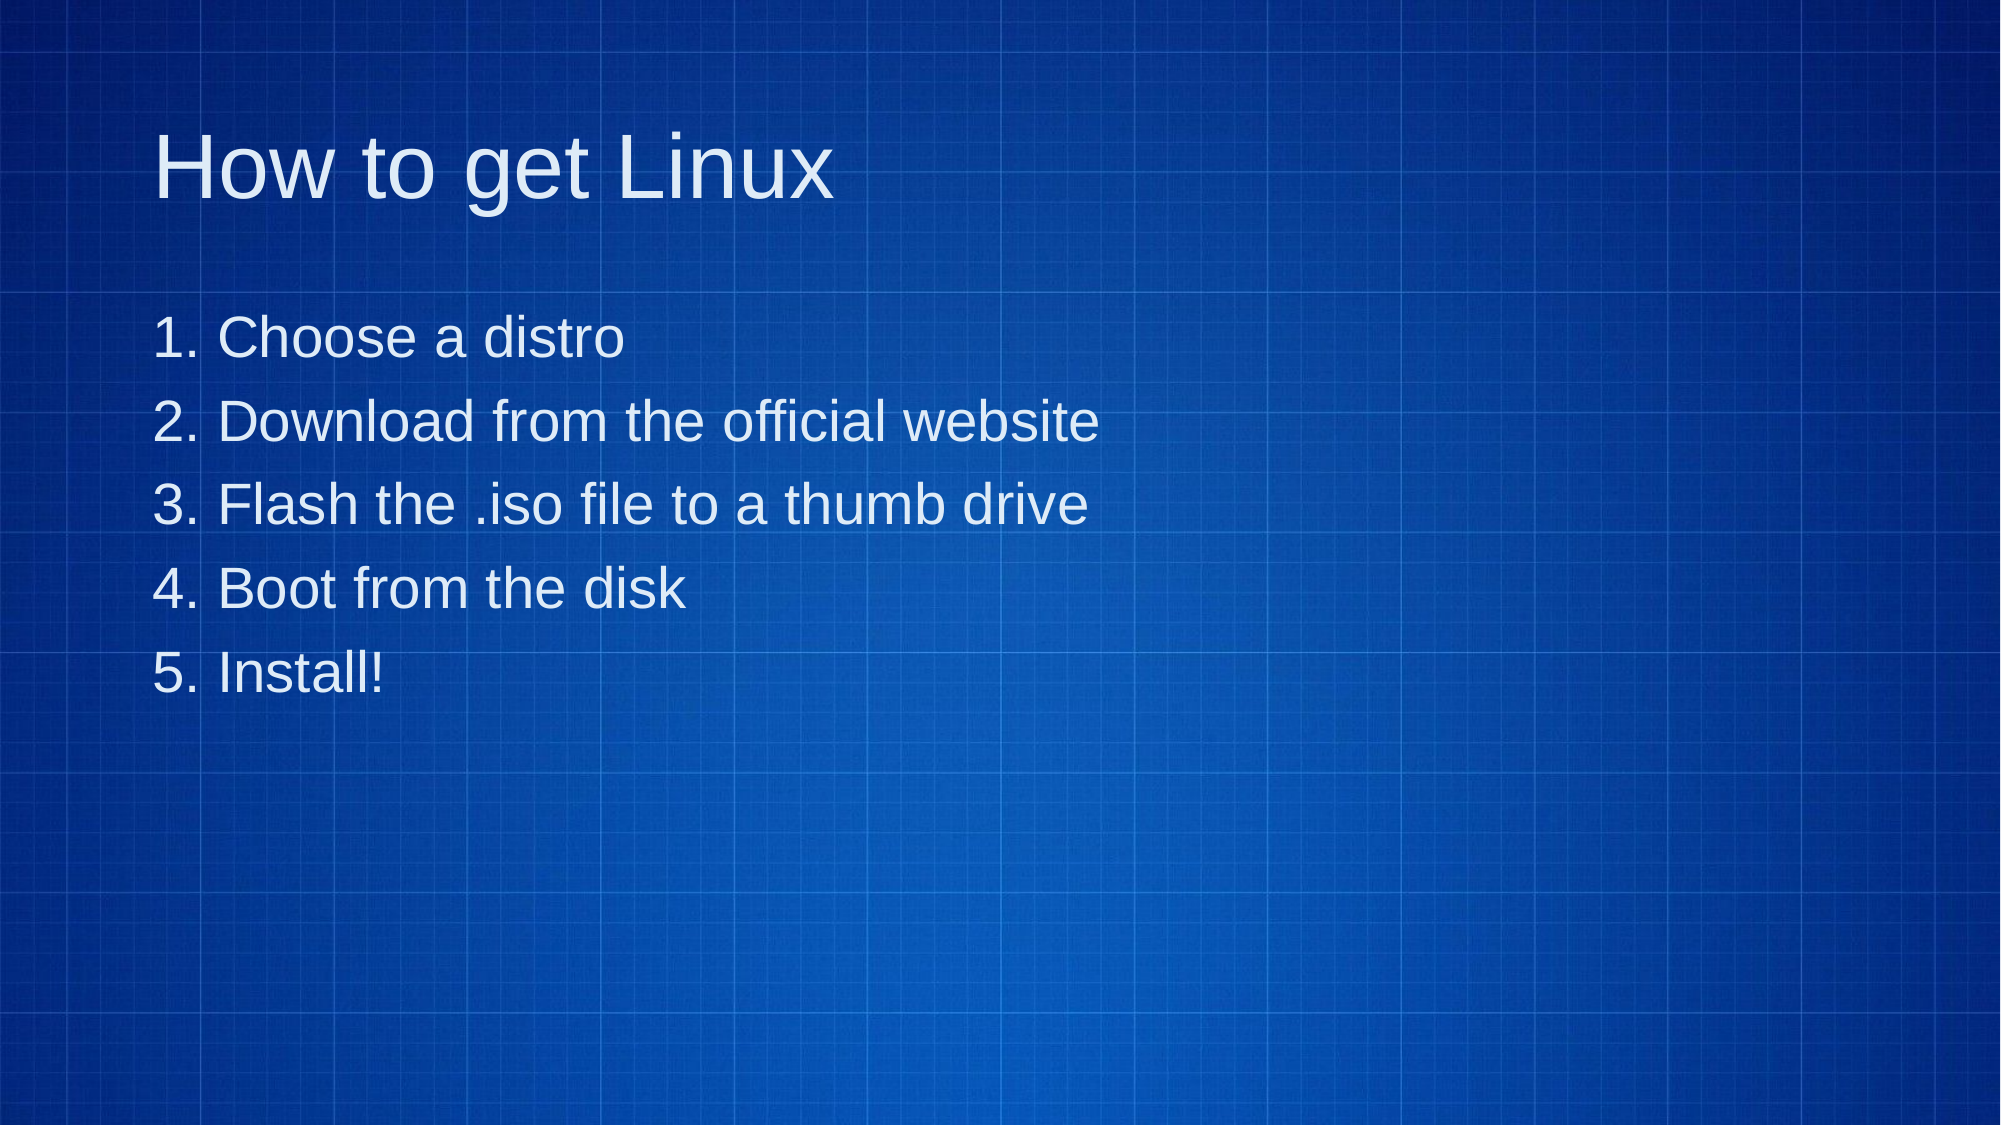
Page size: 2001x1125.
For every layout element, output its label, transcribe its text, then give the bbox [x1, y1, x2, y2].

list Choose a distro Download from the official website Flash the .iso file to a thumb drive Boot from the disk Install! [137, 299, 1863, 1014]
title How to get Linux [137, 59, 1863, 278]
picture [0, 0, 2001, 1125]
